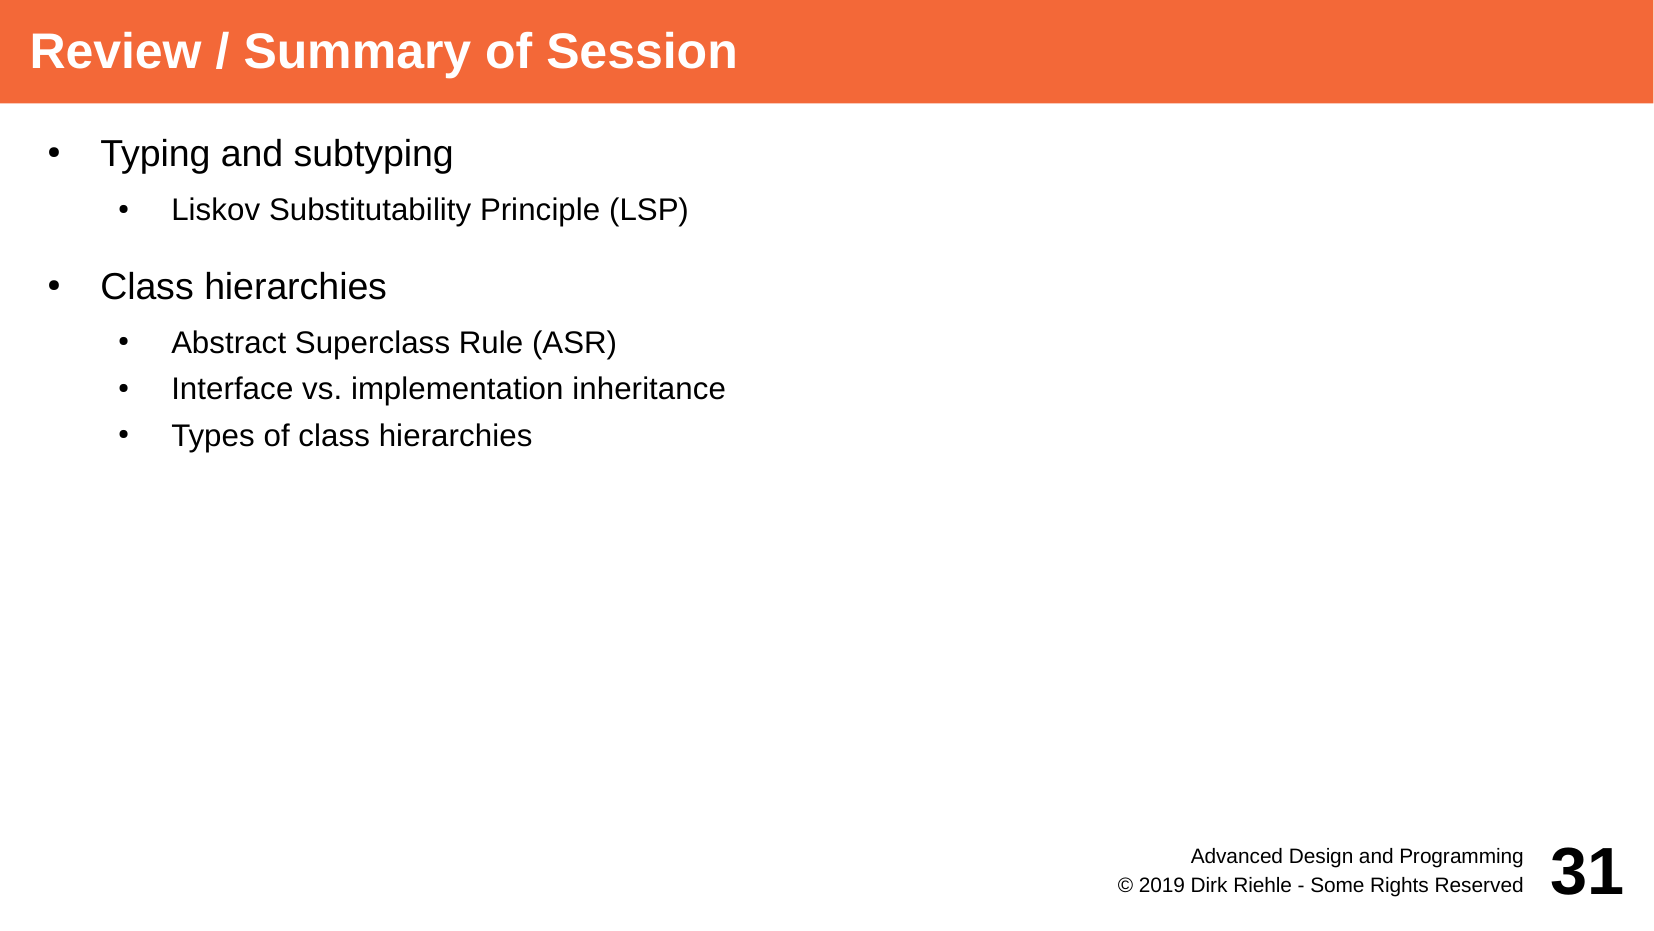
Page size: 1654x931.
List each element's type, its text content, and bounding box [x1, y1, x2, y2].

list Typing and subtyping Liskov Substitutability Principle (LSP) Class hierarchies Abstract Superclass Rule (ASR) Interface vs. implementation inheritance Types of class hierarchies [29, 132, 1625, 813]
title Review / Summary of Session [0, 0, 1654, 104]
